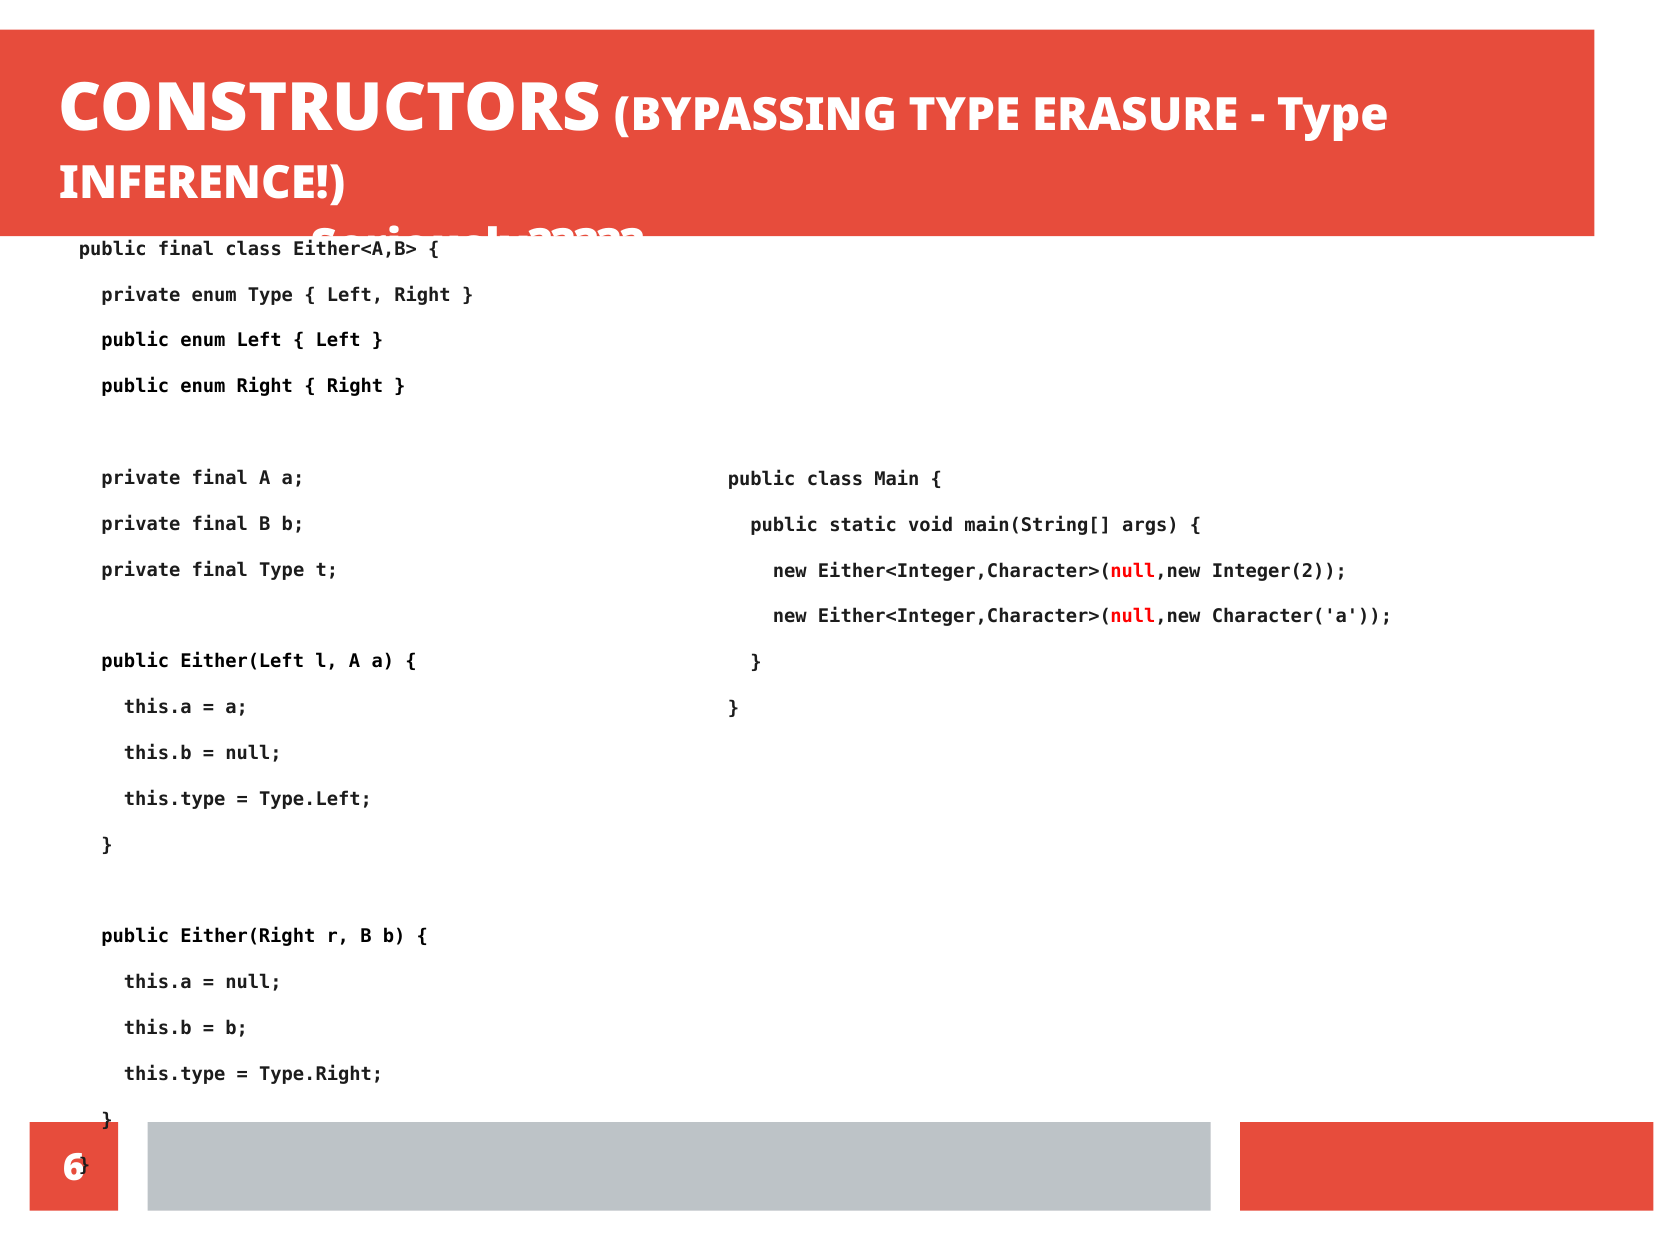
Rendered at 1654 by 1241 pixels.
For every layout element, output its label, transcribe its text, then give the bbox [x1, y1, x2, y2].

list public final class Either<A,B> { private enum Type { Left, Right } public enum Left { Left } public enum Right { Right } private final A a; private final B b; private final Type t; public Either(Left l, A a) { this.a = a; this.b = null; this.type = Type.Left; } public Either(Right r, B b) { this.a = null; this.b = b; this.type = Type.Right; } } [78, 237, 717, 1091]
title CONSTRUCTORS (BYPASSING TYPE ERASURE - Type INFERENCE!) Seriously????? [59, 59, 1595, 207]
list public class Main { public static void main(String[] args) { new Either<Integer,Character>(null,new Integer(2)); new Either<Integer,Character>(null,new Character('a')); } } [727, 238, 1486, 1092]
